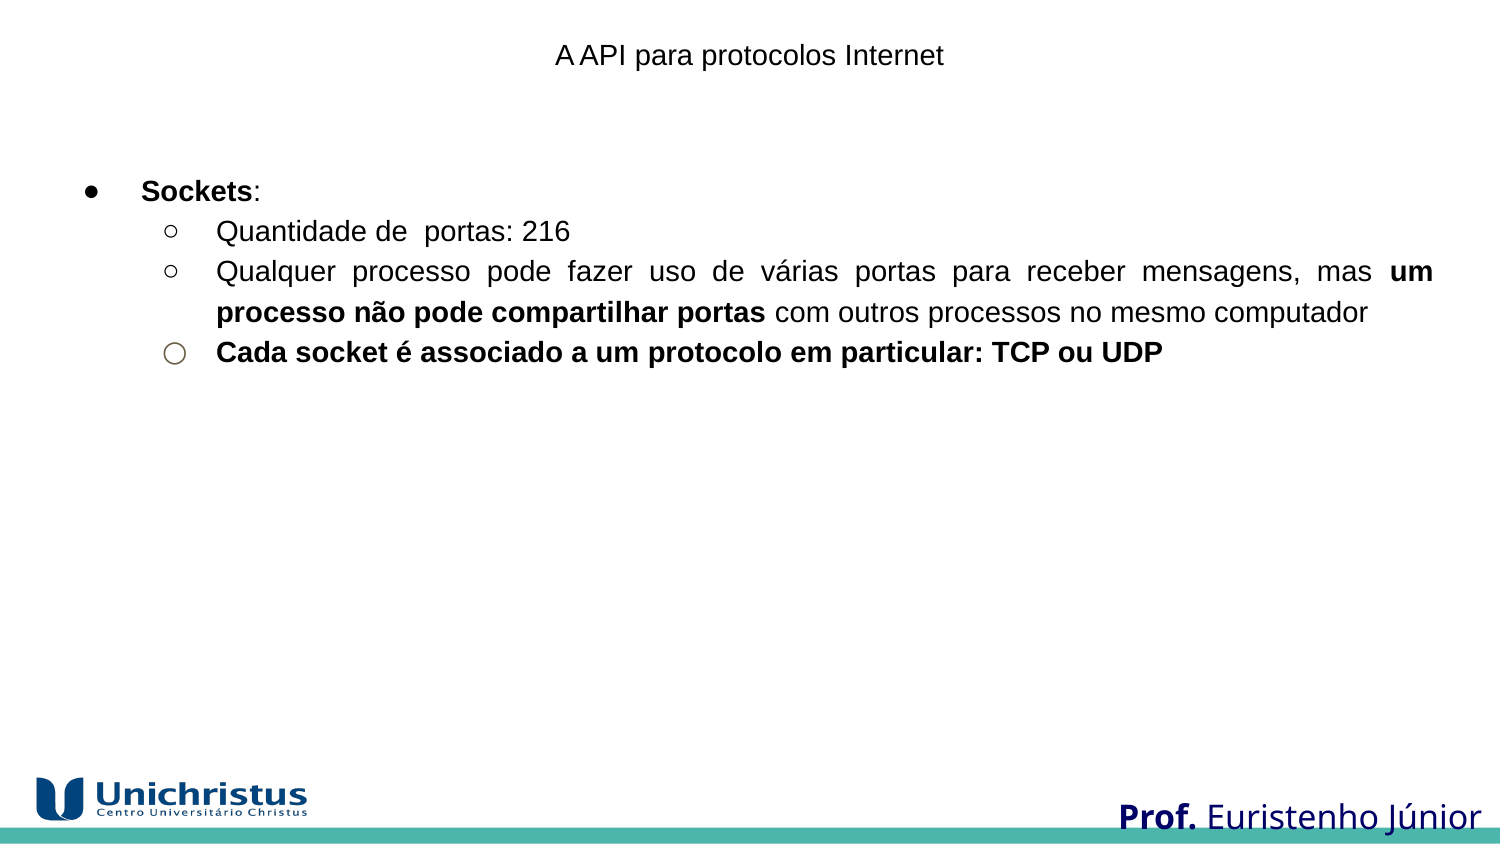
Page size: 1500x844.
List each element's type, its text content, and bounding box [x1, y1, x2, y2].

picture [32, 775, 311, 822]
title A API para protocolos Internet [51, 20, 1449, 137]
list Sockets: Quantidade de portas: 216 Qualquer processo pode fazer uso de várias portas para receber mensagens, mas um processo não pode compartilhar portas com outros processos no mesmo computador Cada socket é associado a um protocolo em particular: TCP ou UDP [51, 152, 1449, 750]
